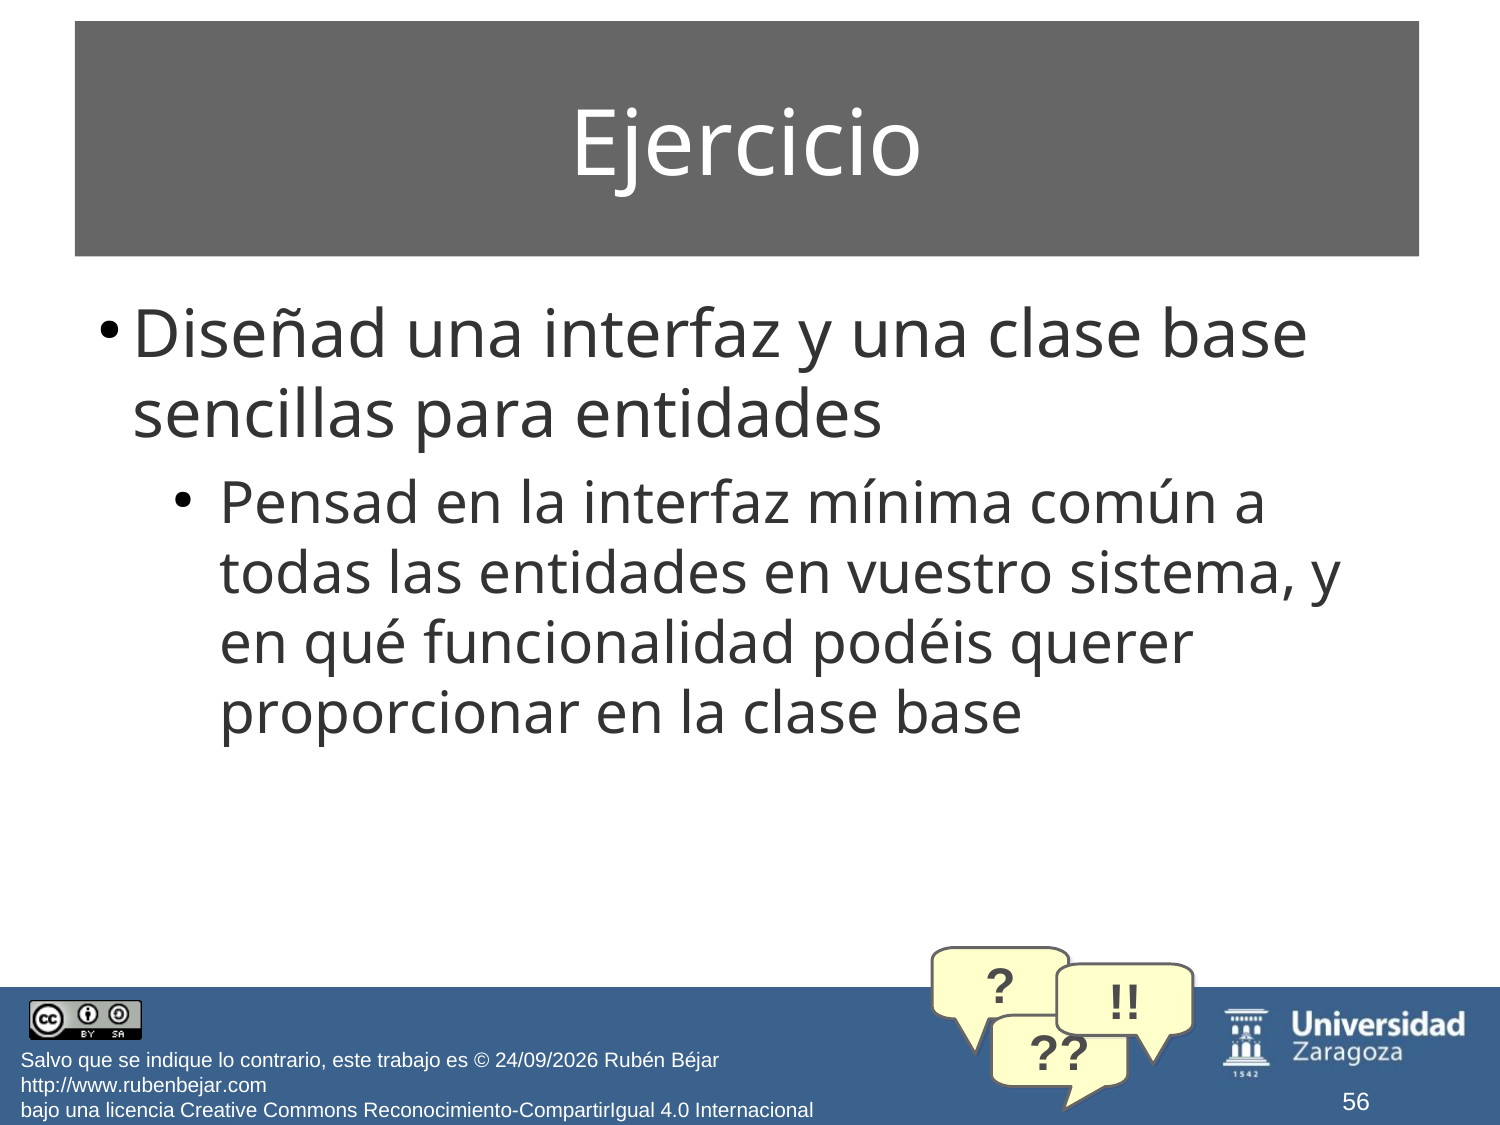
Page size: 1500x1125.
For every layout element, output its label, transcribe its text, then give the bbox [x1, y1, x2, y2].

picture [0, 987, 1500, 1125]
text_box ?? [991, 1015, 1128, 1111]
text_box ? [932, 947, 1069, 1055]
list Diseñad una interfaz y una clase base sencillas para entidades Pensad en la interfaz mínima común a todas las entidades en vuestro sistema, y en qué funcionalidad podéis querer proporcionar en la clase base [82, 283, 1418, 957]
text_box !! [1056, 963, 1193, 1065]
title Ejercicio [74, 21, 1420, 257]
